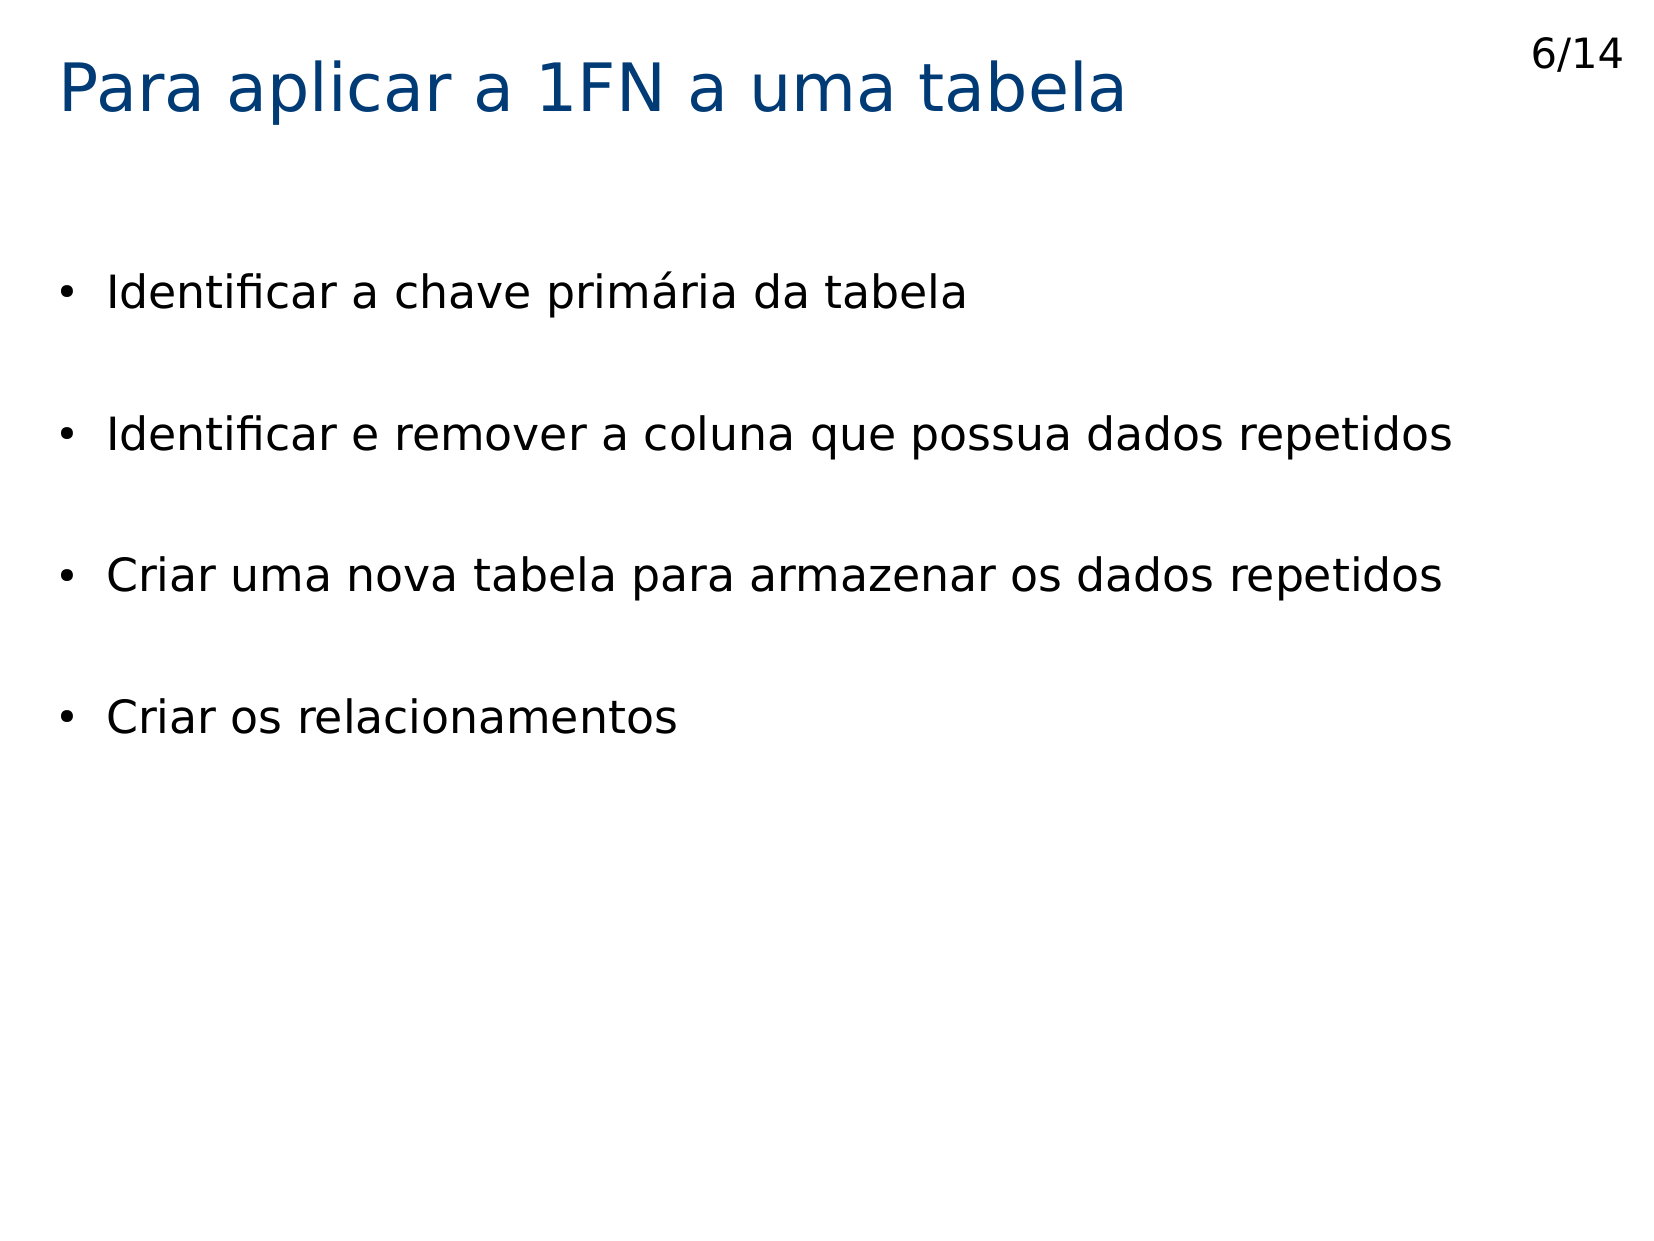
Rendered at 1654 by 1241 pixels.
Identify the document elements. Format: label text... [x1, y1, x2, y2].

title Para aplicar a 1FN a uma tabela [59, 29, 1506, 148]
list Identificar a chave primária da tabela Identificar e remover a coluna que possua dados repetidos Criar uma nova tabela para armazenar os dados repetidos Criar os relacionamentos [59, 265, 1625, 1211]
